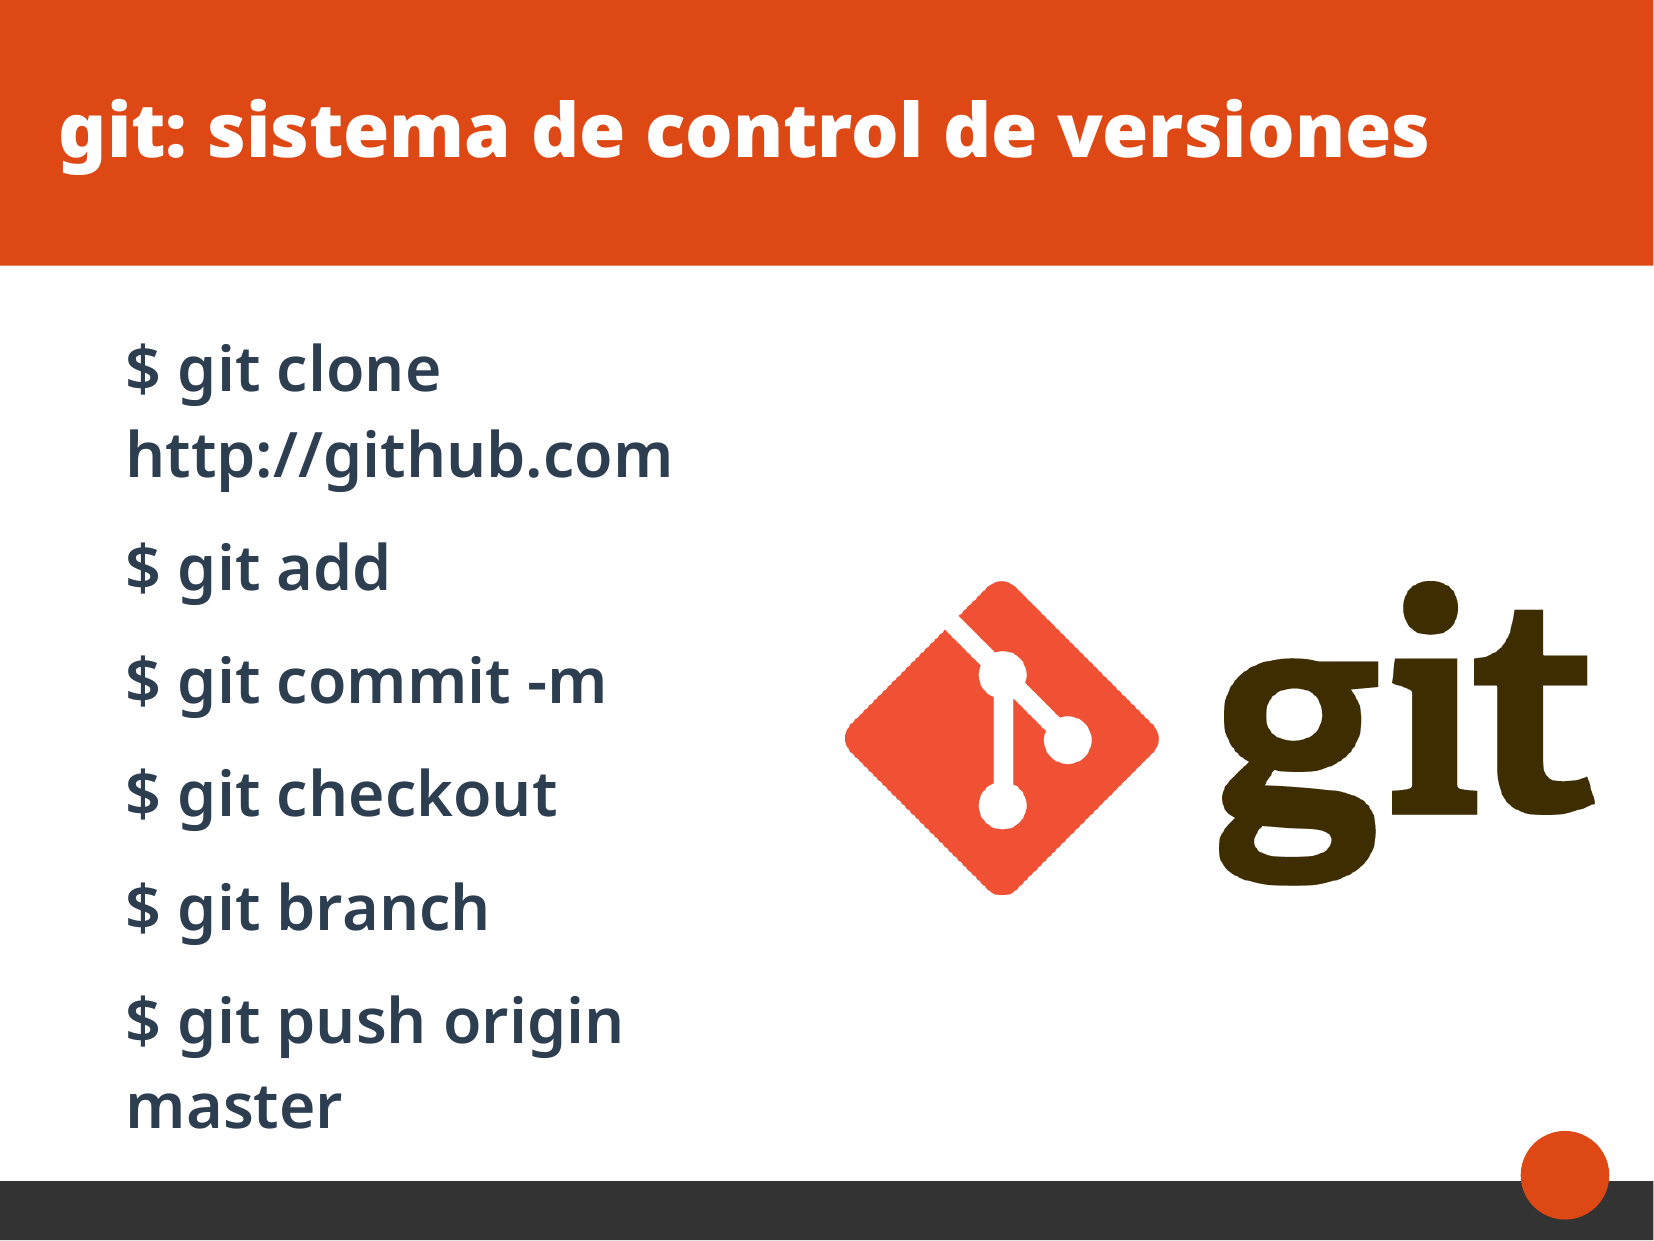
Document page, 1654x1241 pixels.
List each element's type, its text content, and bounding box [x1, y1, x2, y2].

picture [845, 581, 1595, 895]
title git: sistema de control de versiones [59, 49, 1595, 207]
list $ git clone http://github.com $ git add $ git commit -m $ git checkout $ git branch $ git push origin master [59, 324, 809, 1152]
